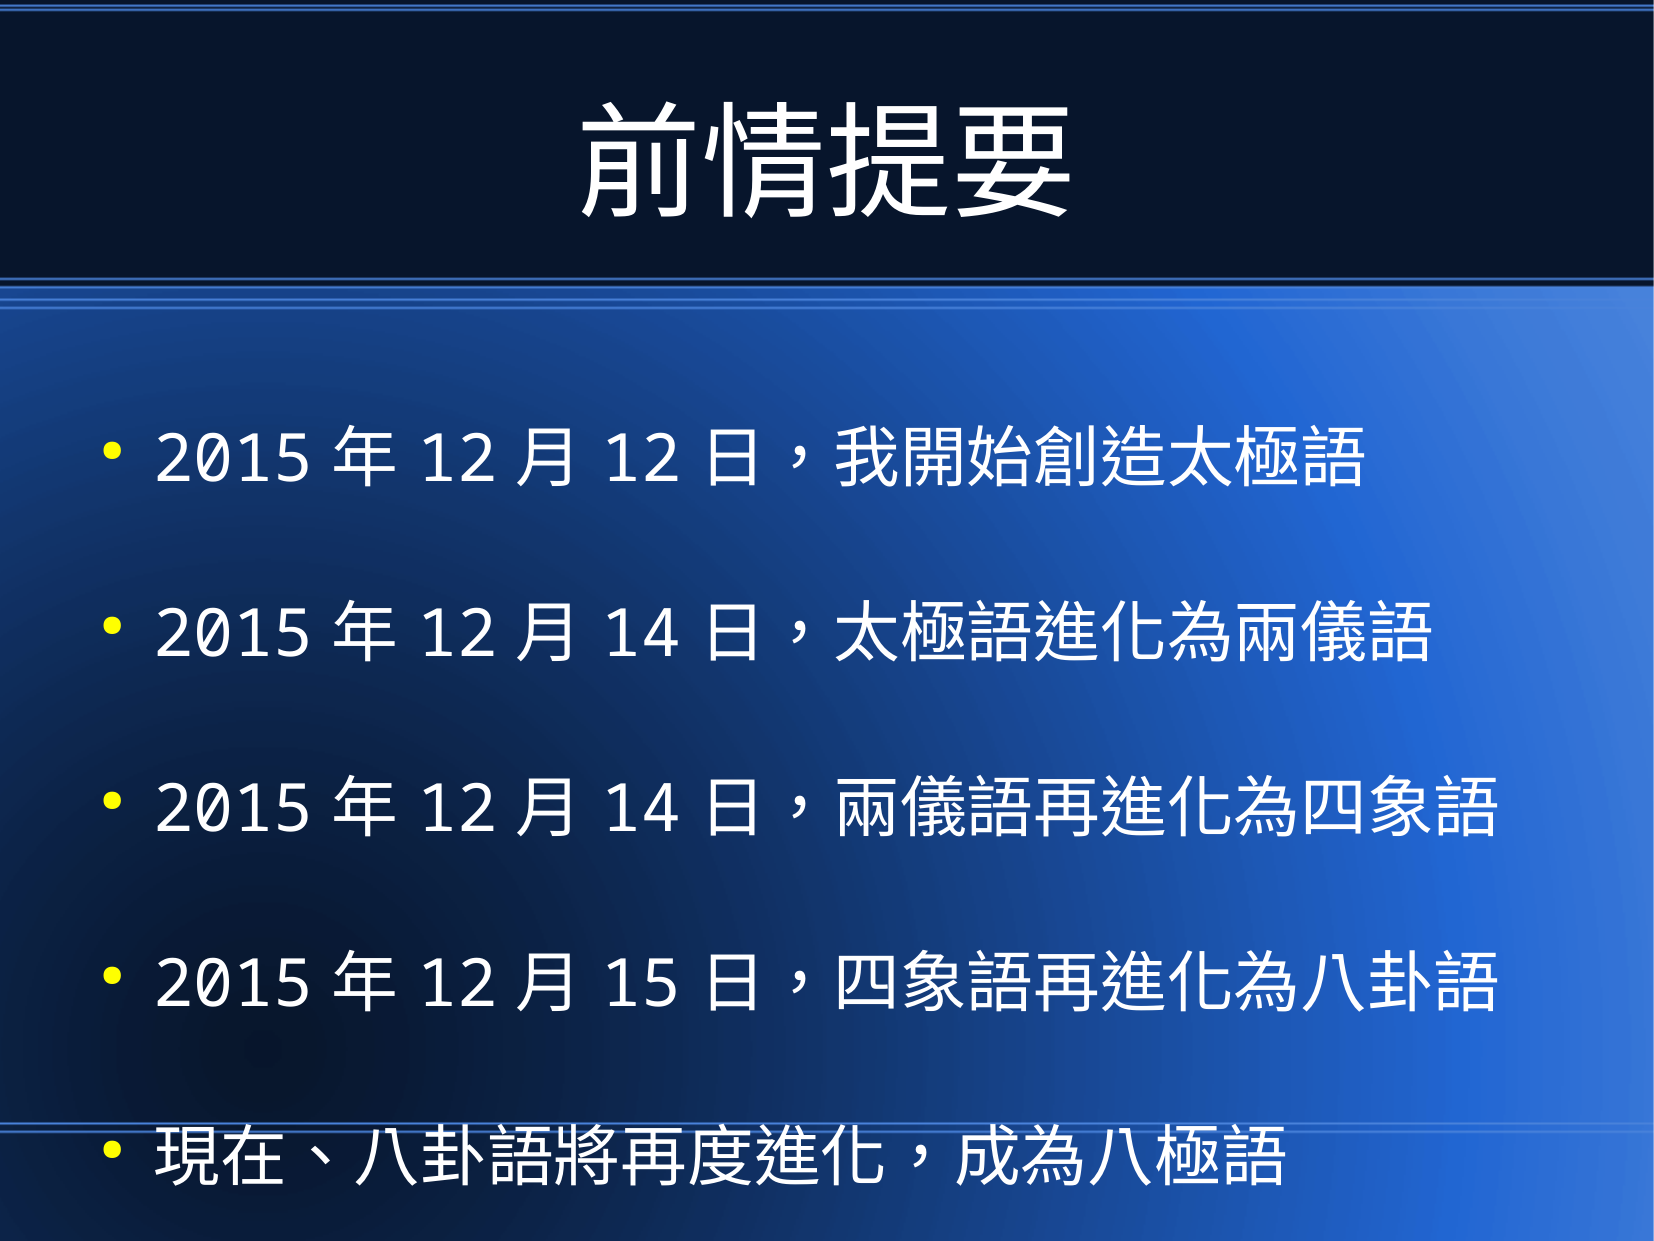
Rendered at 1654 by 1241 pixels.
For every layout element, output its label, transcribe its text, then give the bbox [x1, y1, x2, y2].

list 2015年12月12日，我開始創造太極語 2015年12月14日，太極語進化為兩儀語 2015年12月14日，兩儀語再進化為四象語 2015年12月15日，四象語再進化為八卦語 現在、八卦語將再度進化，成為八極語 [82, 355, 1571, 1241]
title 前情提要 [82, 49, 1571, 257]
picture [0, 0, 1654, 1241]
